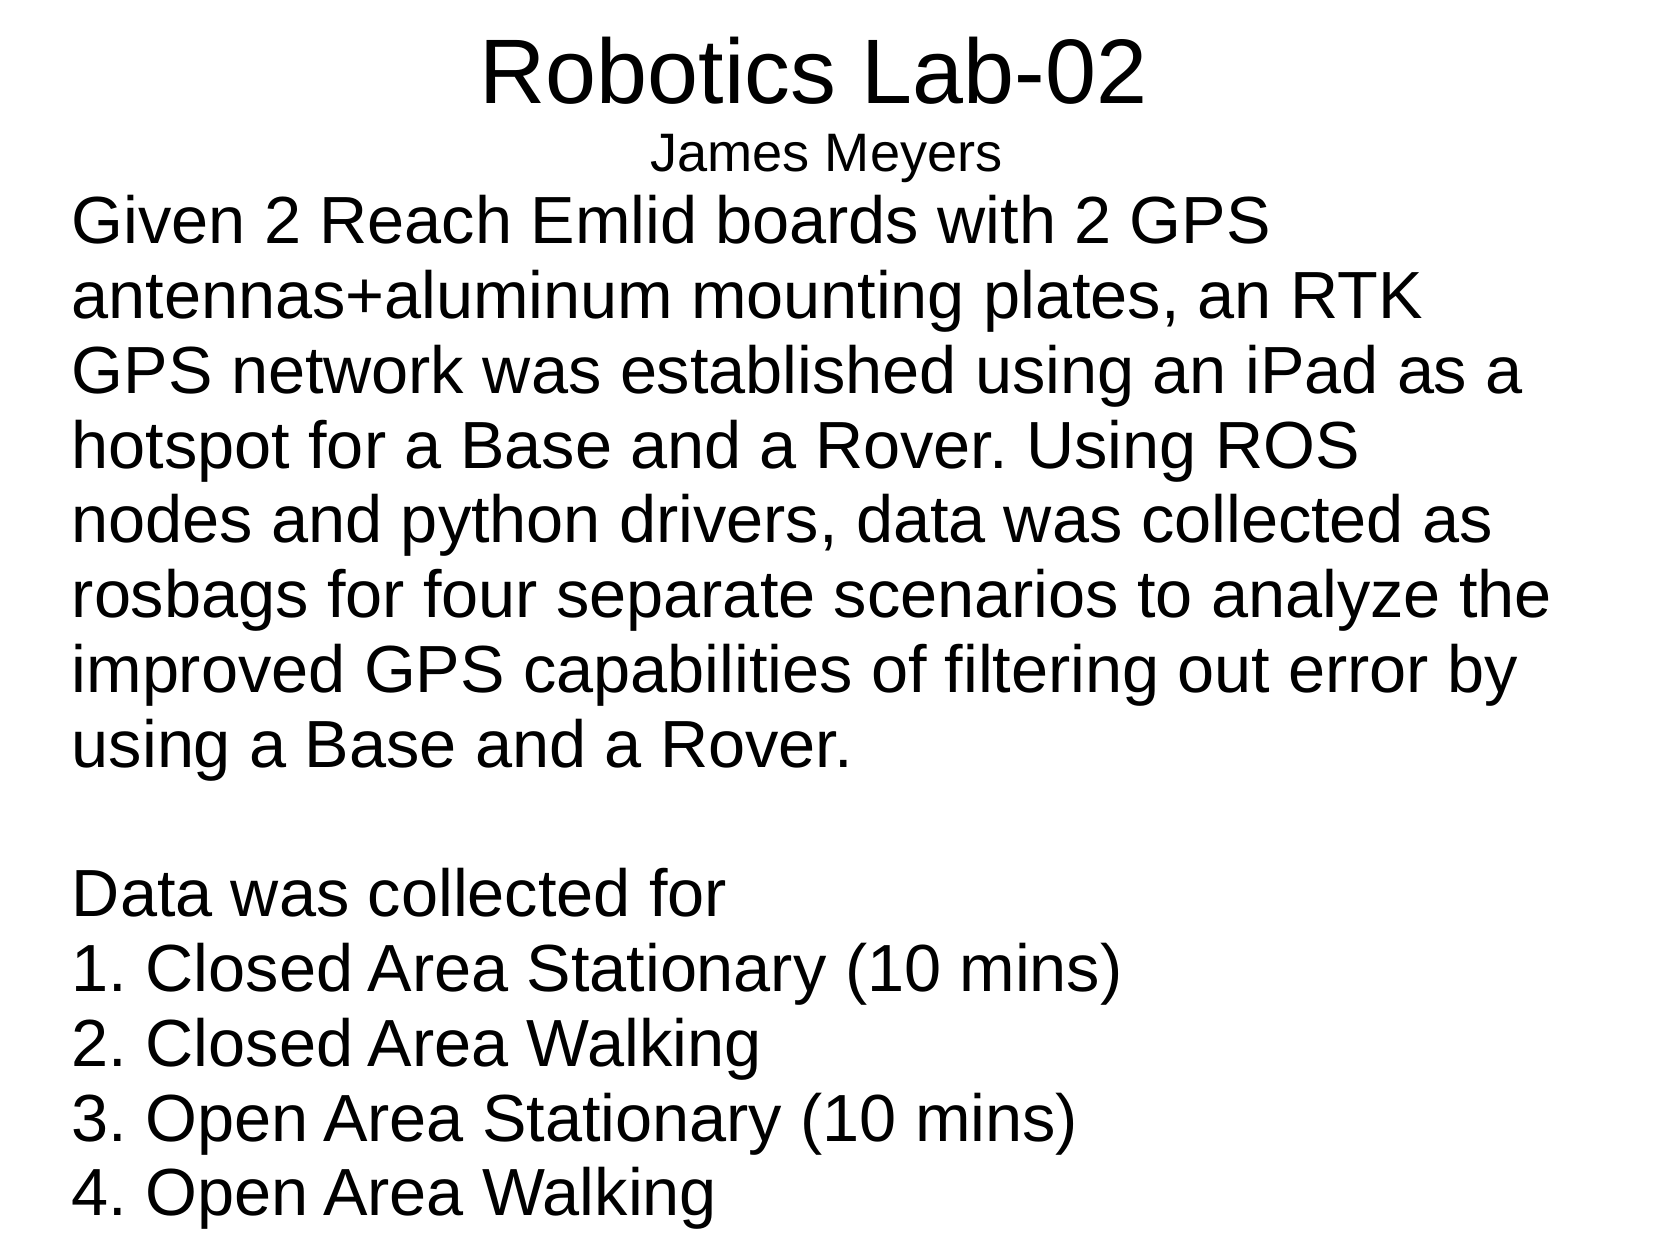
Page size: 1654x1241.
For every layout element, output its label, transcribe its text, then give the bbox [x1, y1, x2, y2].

subtitle Given 2 Reach Emlid boards with 2 GPS antennas+aluminum mounting plates, an RTK GPS network was established using an iPad as a hotspot for a Base and a Rover. Using ROS nodes and python drivers, data was collected as rosbags for four separate scenarios to analyze the improved GPS capabilities of filtering out error by using a Base and a Rover. Data was collected for 1. Closed Area Stationary (10 mins) 2. Closed Area Walking 3. Open Area Stationary (10 mins) 4. Open Area Walking [71, 183, 1561, 1231]
title Robotics Lab-02 James Meyers [82, 20, 1571, 286]
